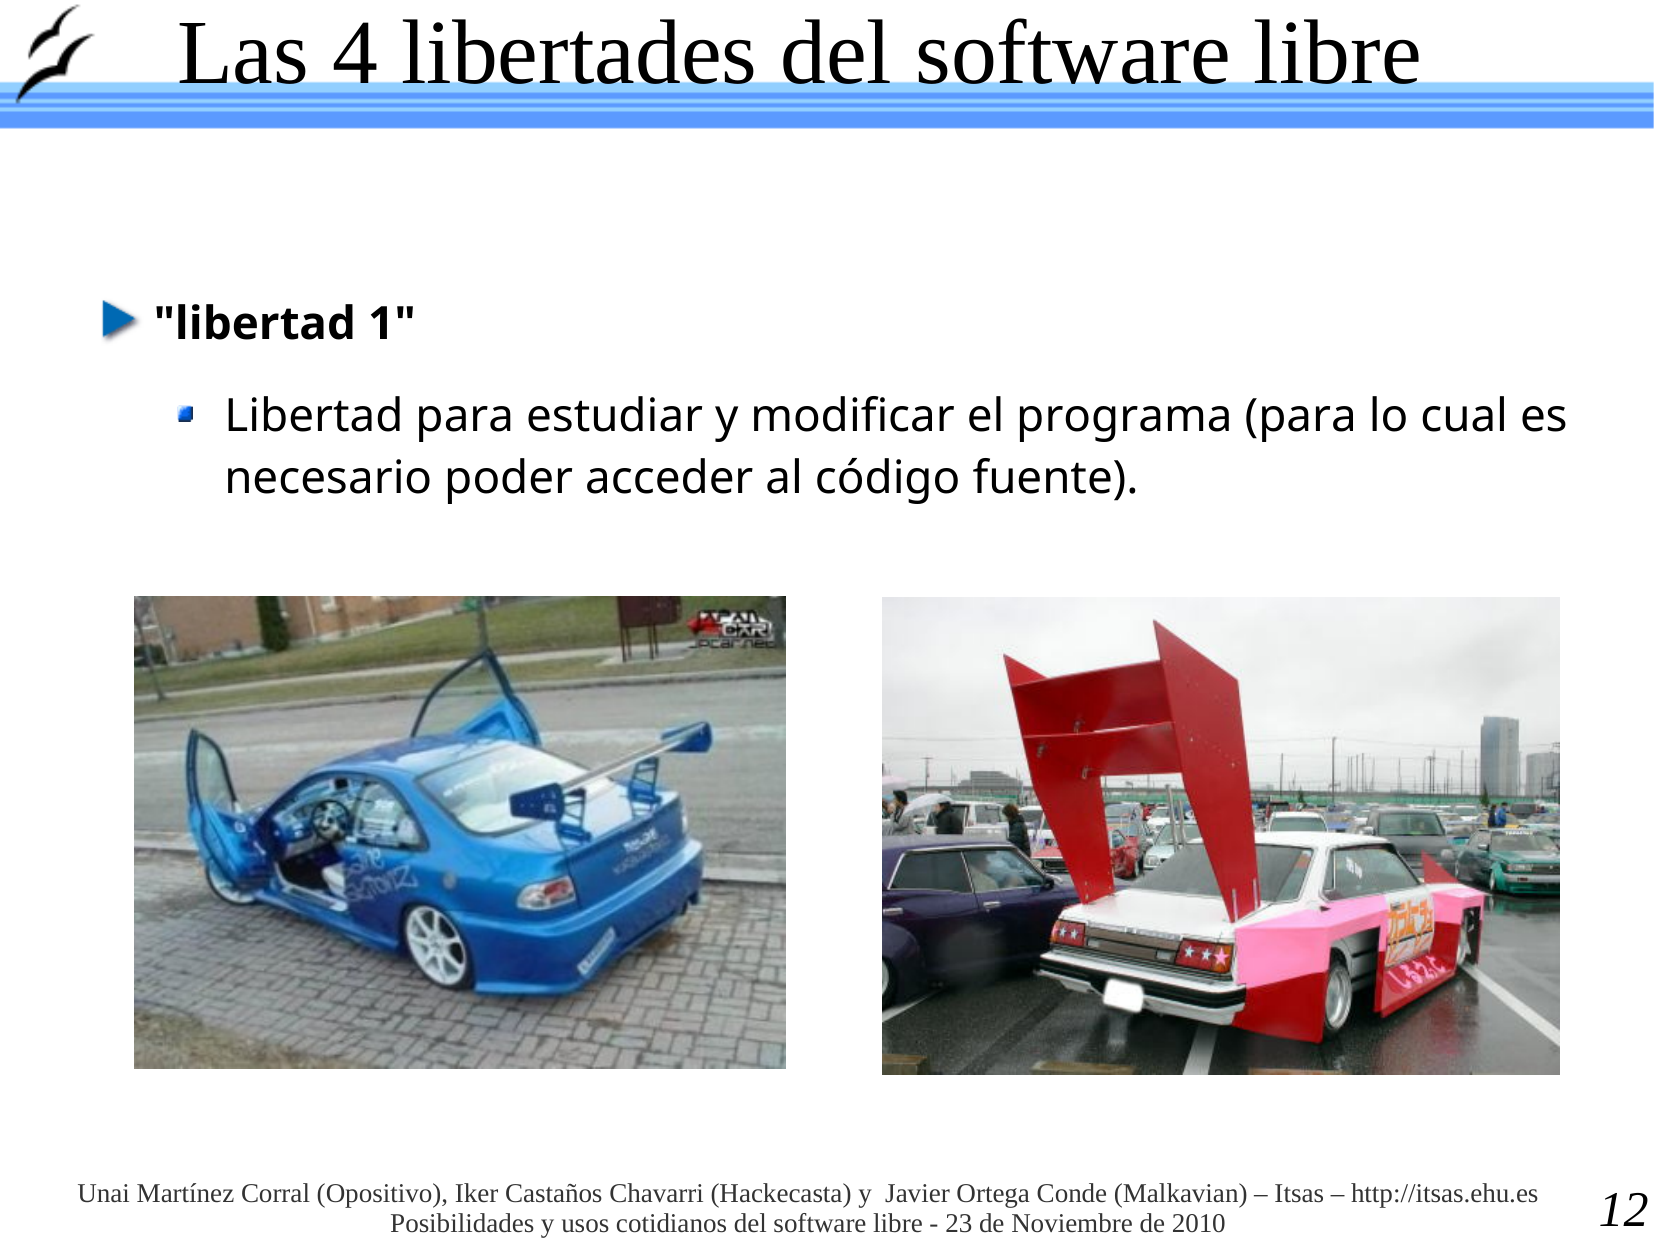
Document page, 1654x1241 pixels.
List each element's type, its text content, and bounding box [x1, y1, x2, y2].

picture [134, 596, 786, 1069]
picture [0, 0, 1654, 133]
picture [882, 597, 1560, 1075]
title Las 4 libertades del software libre [94, 0, 1507, 107]
list "libertad 1" Libertad para estudiar y modificar el programa (para lo cual es necesario poder acceder al código fuente). [82, 290, 1571, 1094]
